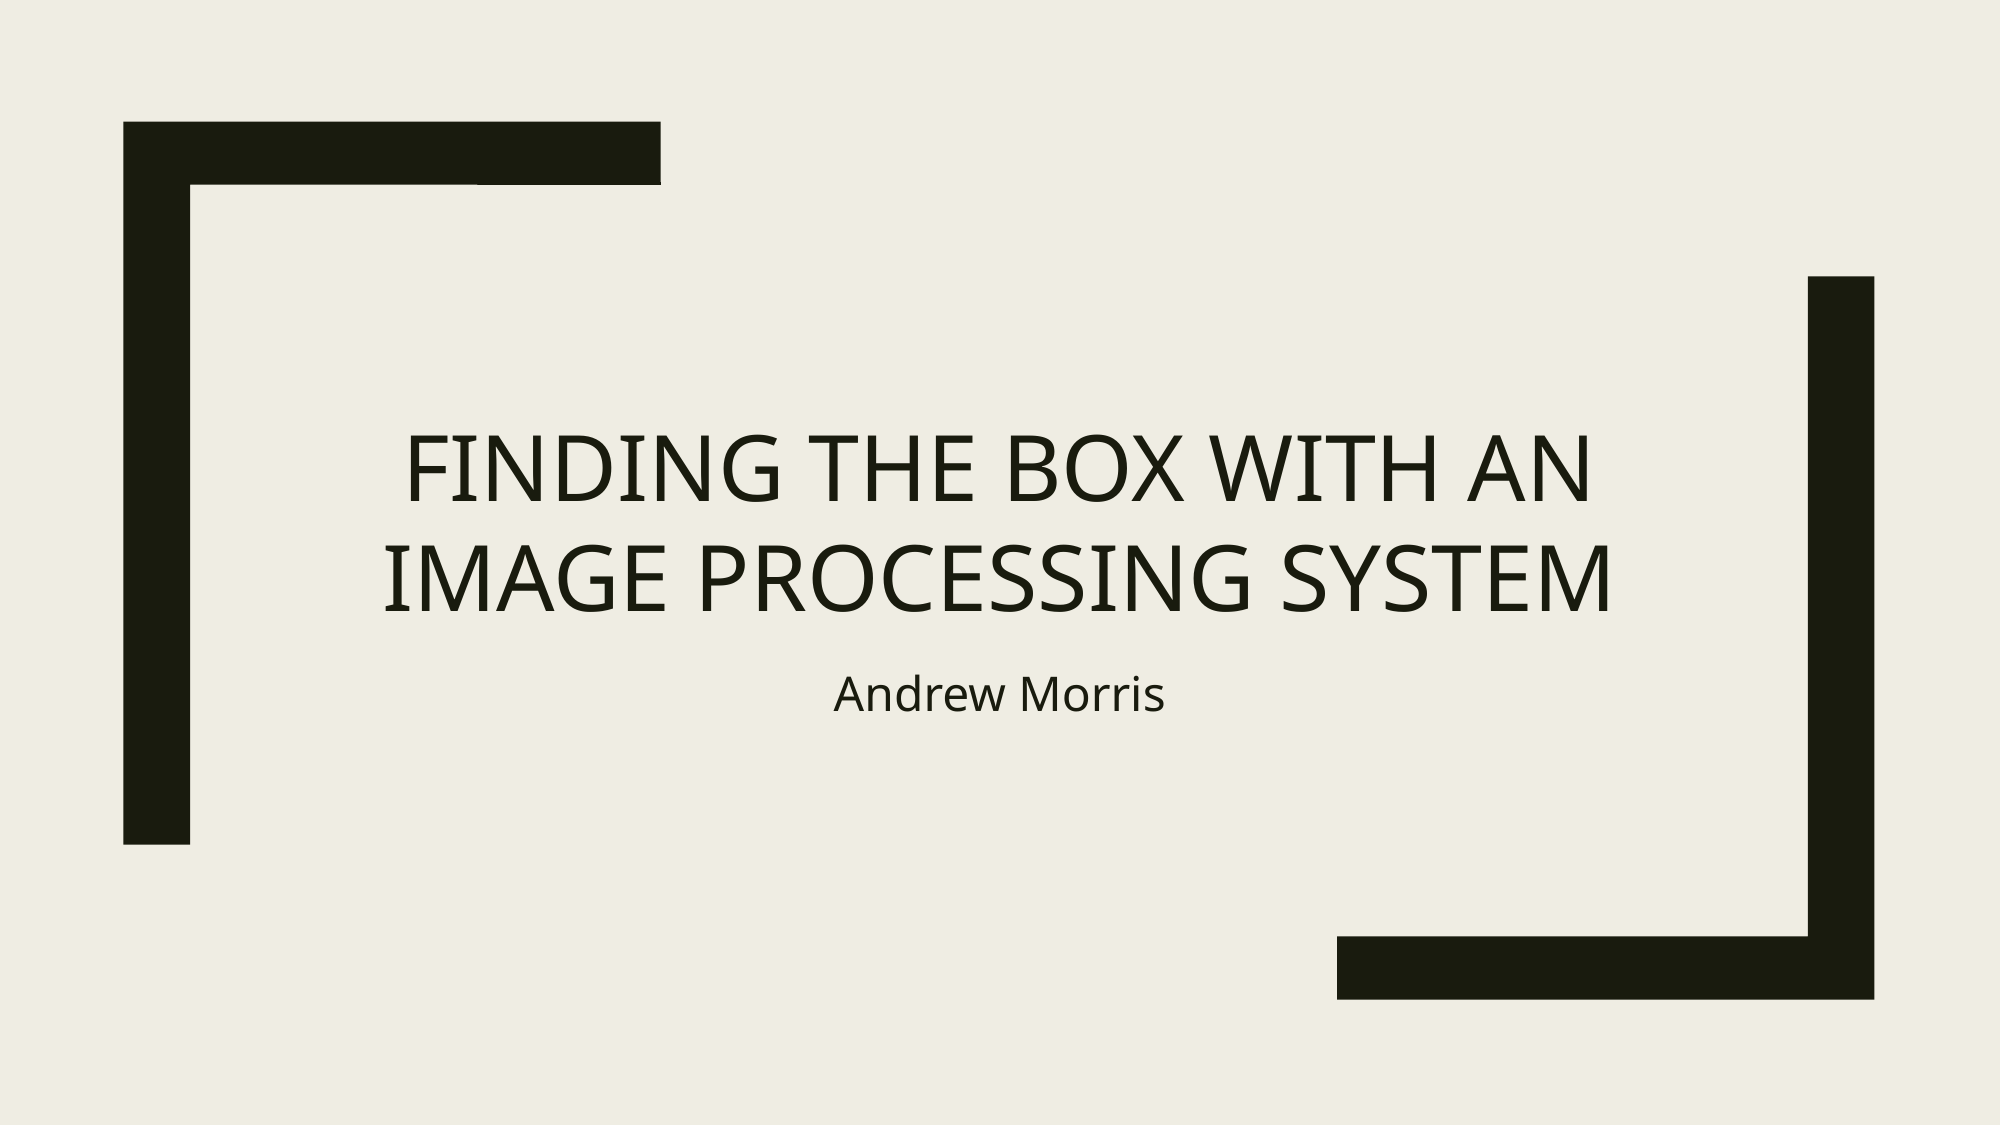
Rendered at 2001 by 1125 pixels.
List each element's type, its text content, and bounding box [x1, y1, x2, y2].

subtitle Andrew Morris [439, 649, 1561, 828]
title Finding the box with an image processing system [314, 293, 1686, 638]
